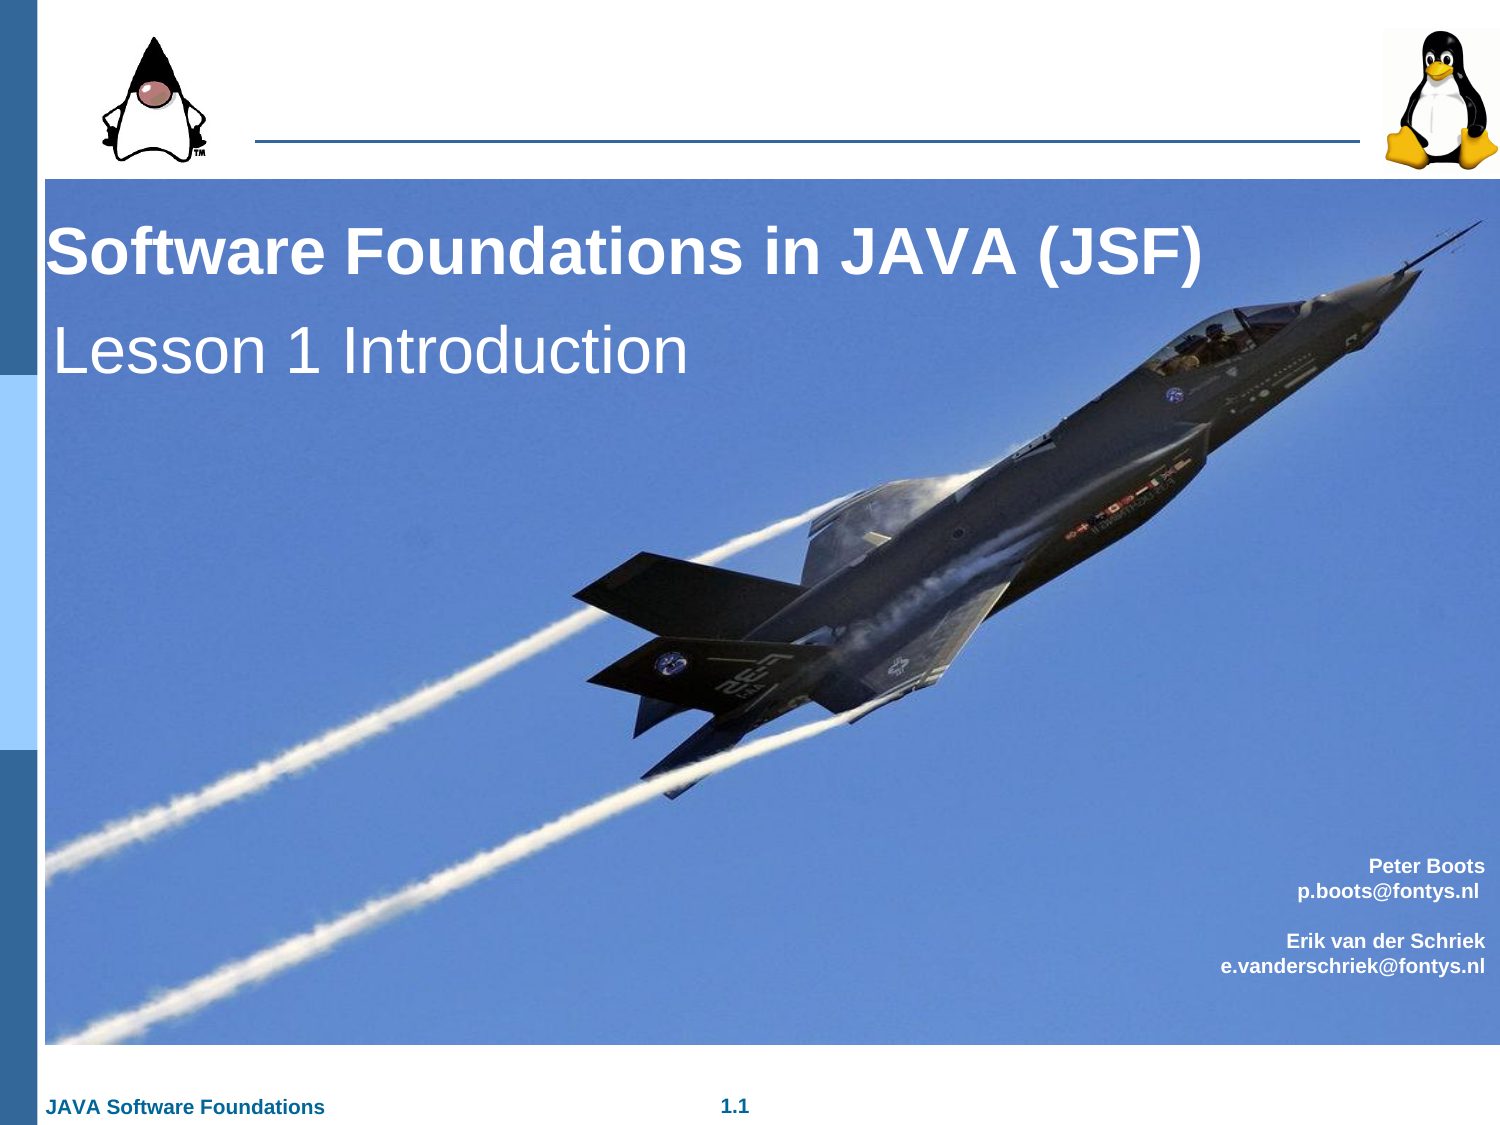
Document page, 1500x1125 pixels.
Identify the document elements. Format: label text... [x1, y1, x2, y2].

text_box Peter Boots p.boots@fontys.nl Erik van der Schriek e.vanderschriek@fontys.nl [1201, 871, 1500, 1035]
subtitle Lesson 1 Introduction [38, 299, 1089, 395]
picture [45, 0, 1500, 1045]
title Software Foundations in JAVA (JSF) [29, 199, 1221, 296]
picture [1383, 28, 1500, 173]
